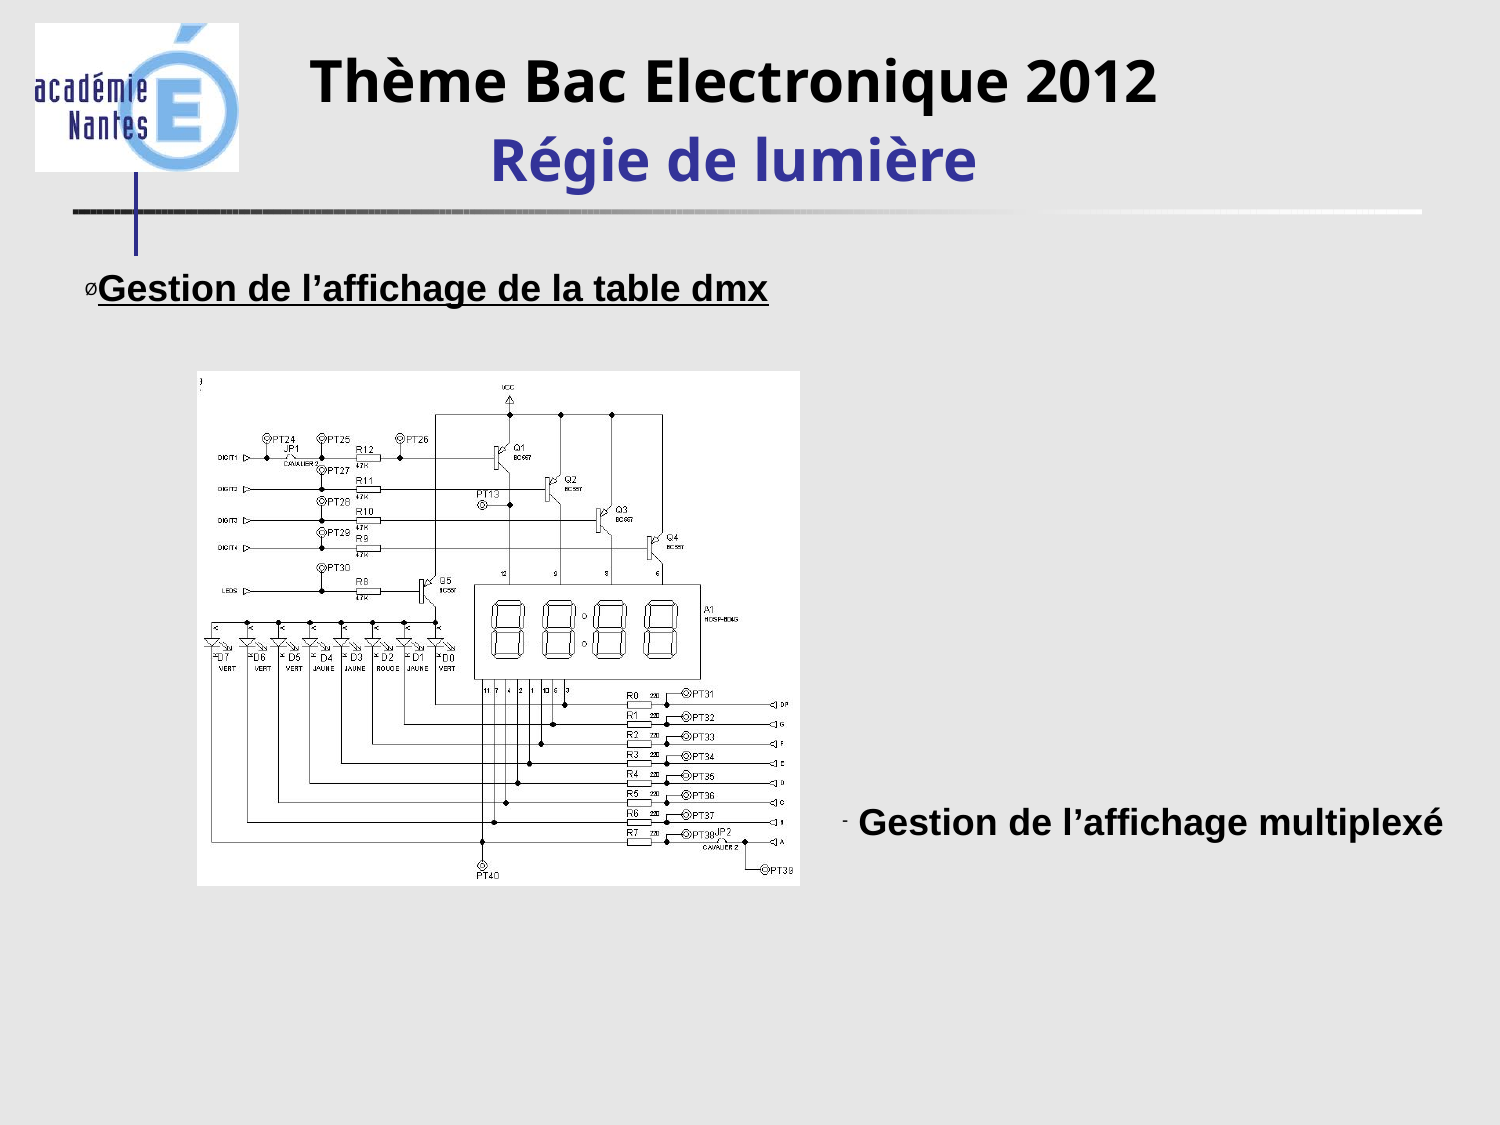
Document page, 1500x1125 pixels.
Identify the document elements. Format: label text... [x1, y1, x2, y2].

text_box Gestion de l’affichage multiplexé [827, 793, 1480, 855]
text_box [72, 209, 134, 215]
picture [35, 23, 239, 172]
text_box Gestion de l’affichage de la table dmx [69, 260, 808, 321]
text_box [138, 209, 1422, 215]
text_box Thème Bac Electronique 2012 Régie de lumière [263, 32, 1206, 190]
picture [197, 371, 800, 886]
